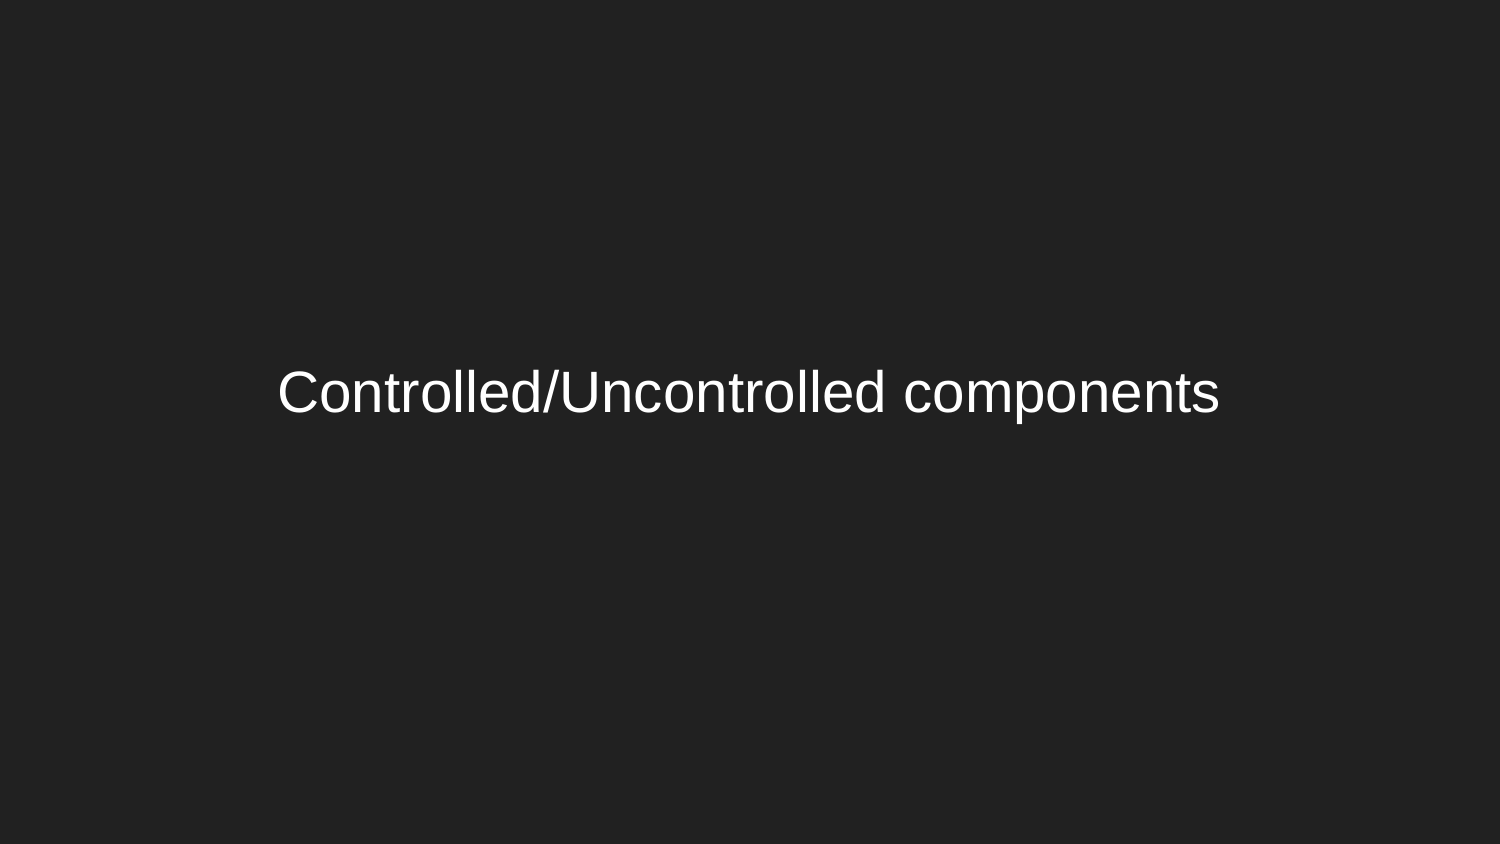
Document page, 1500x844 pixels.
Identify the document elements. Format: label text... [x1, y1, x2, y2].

title Controlled/Uncontrolled components [51, 339, 1449, 434]
